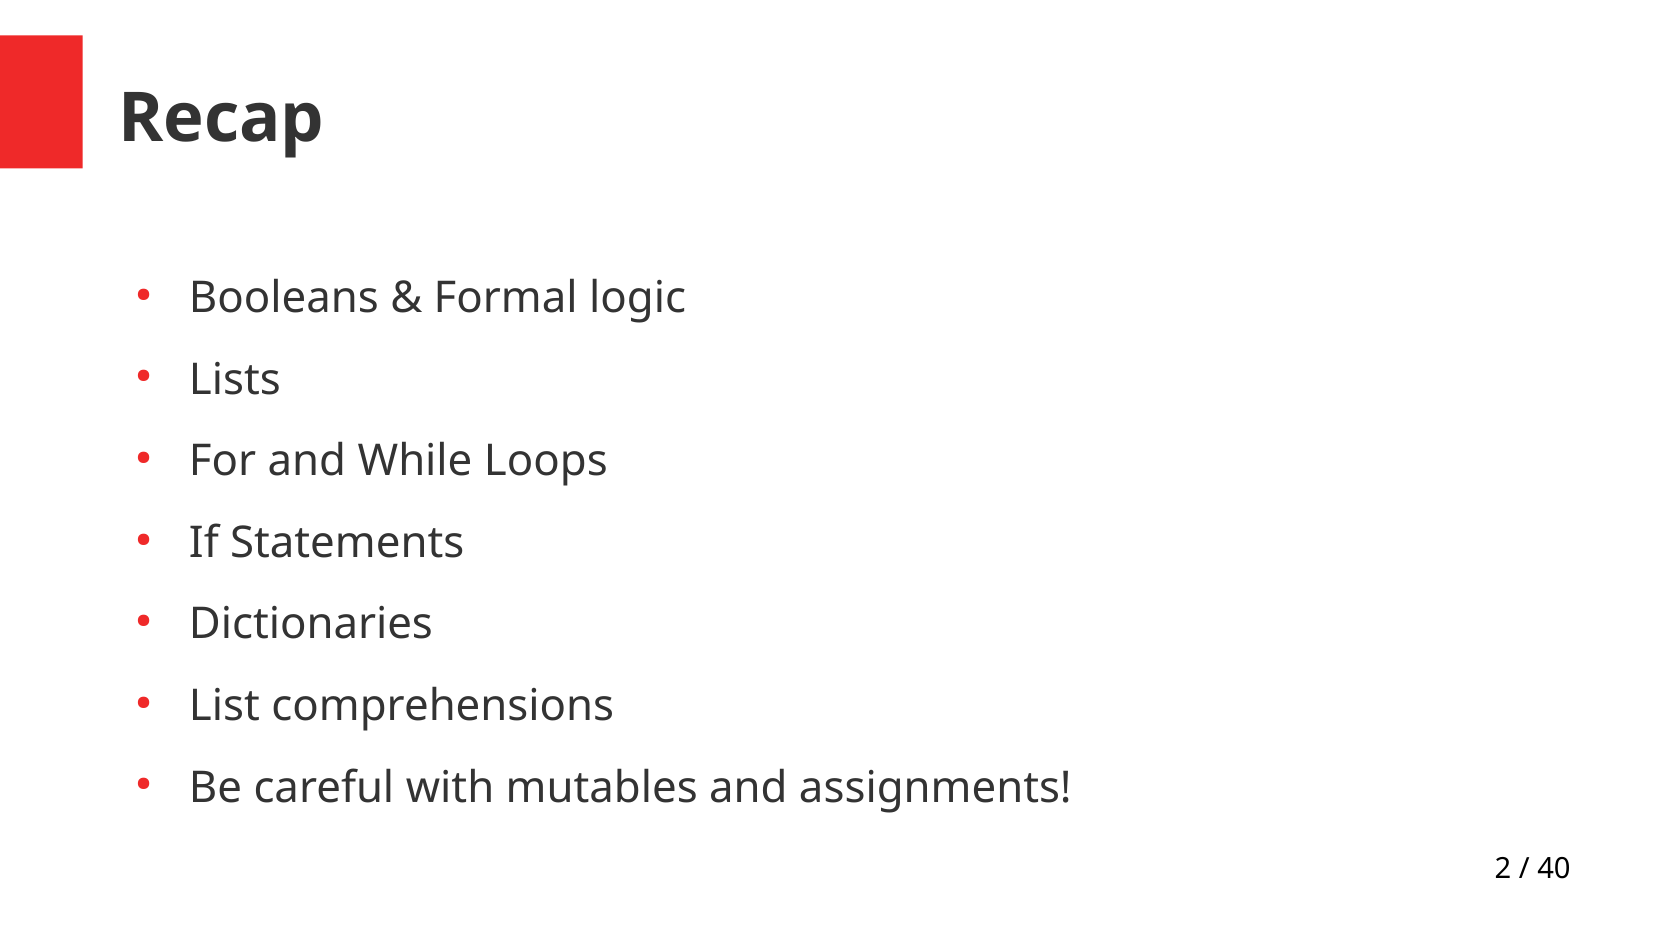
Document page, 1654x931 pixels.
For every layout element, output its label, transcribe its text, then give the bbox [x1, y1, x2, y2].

title Recap [118, 37, 1571, 193]
list Booleans & Formal logic Lists For and While Loops If Statements Dictionaries List comprehensions Be careful with mutables and assignments! [118, 265, 1536, 806]
